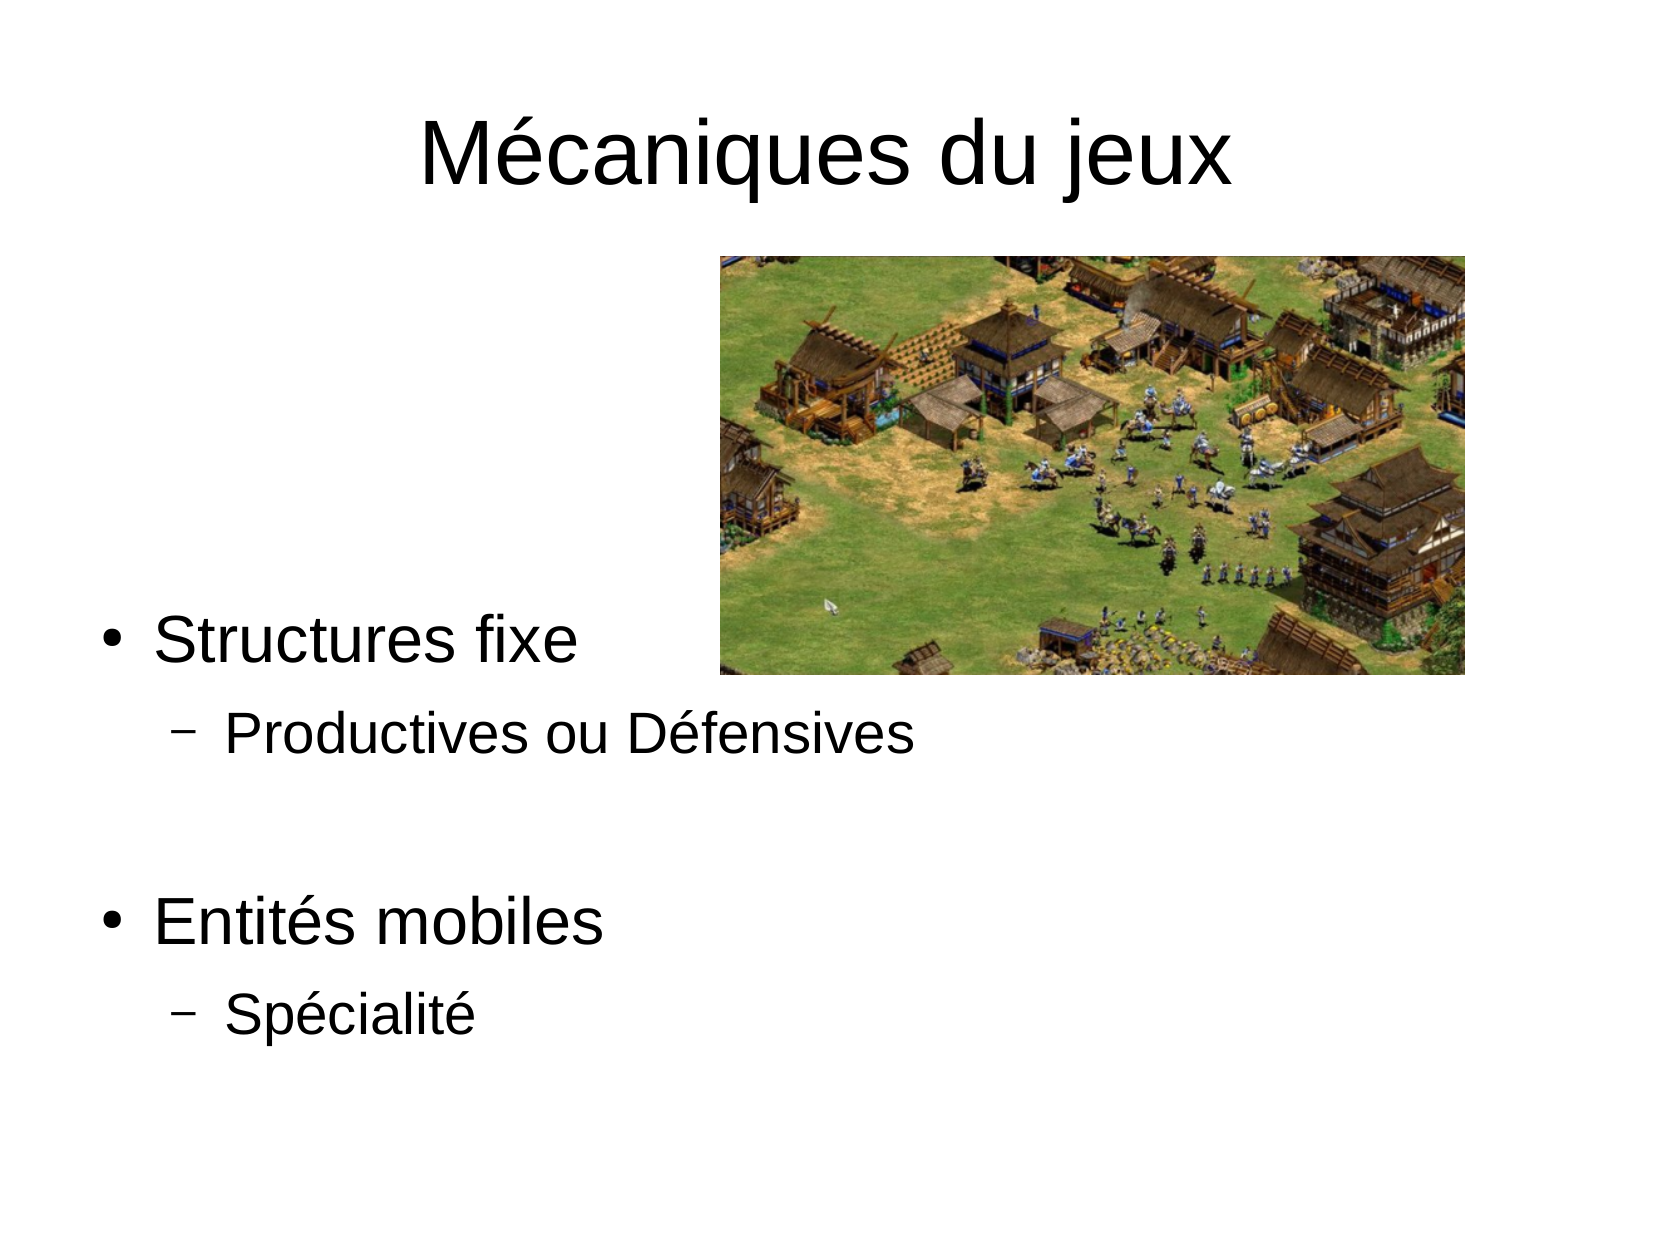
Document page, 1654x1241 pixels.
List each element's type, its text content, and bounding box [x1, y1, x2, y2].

picture [720, 256, 1465, 675]
list Structures fixe Productives ou Défensives Entités mobiles Spécialité [82, 602, 1571, 1205]
title Mécaniques du jeux [82, 49, 1571, 257]
